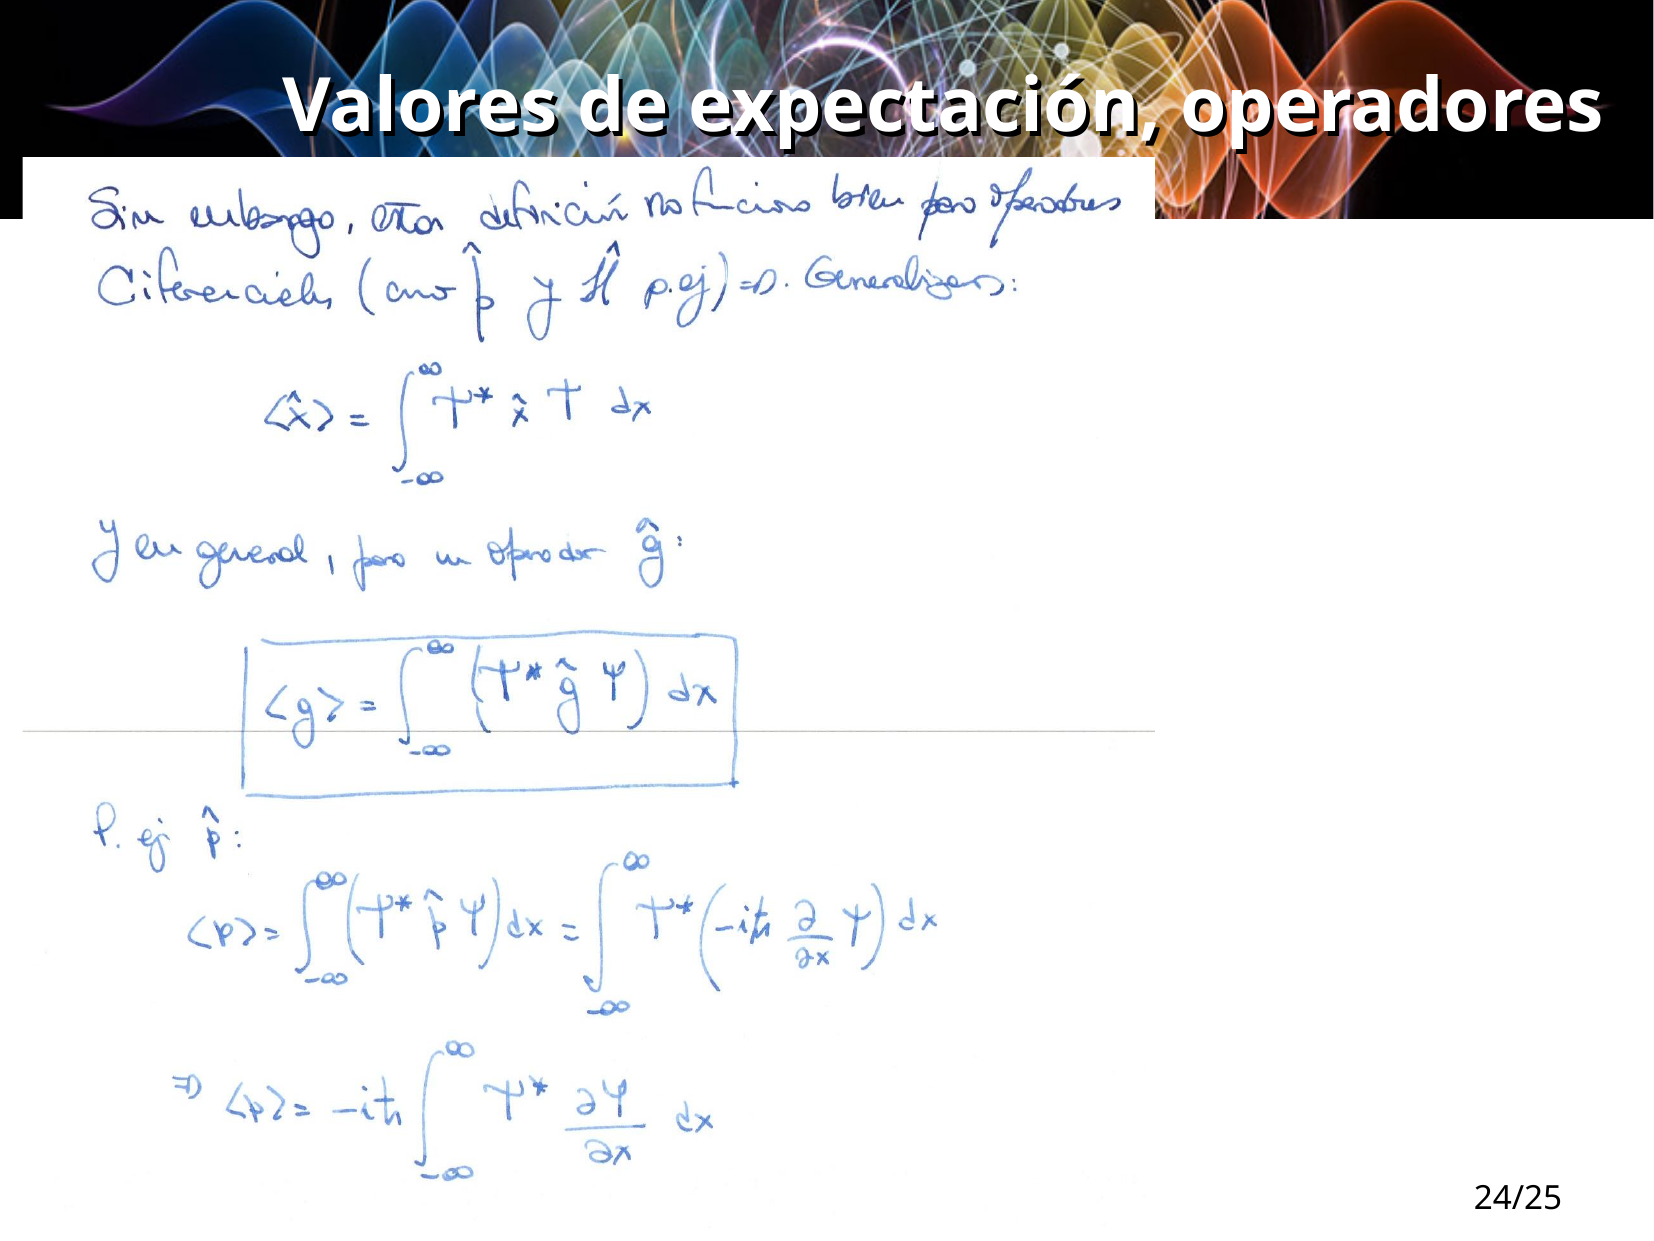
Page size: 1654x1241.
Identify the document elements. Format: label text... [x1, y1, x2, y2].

title Valores de expectación, operadores [45, 15, 1606, 191]
picture [0, 0, 1654, 1231]
